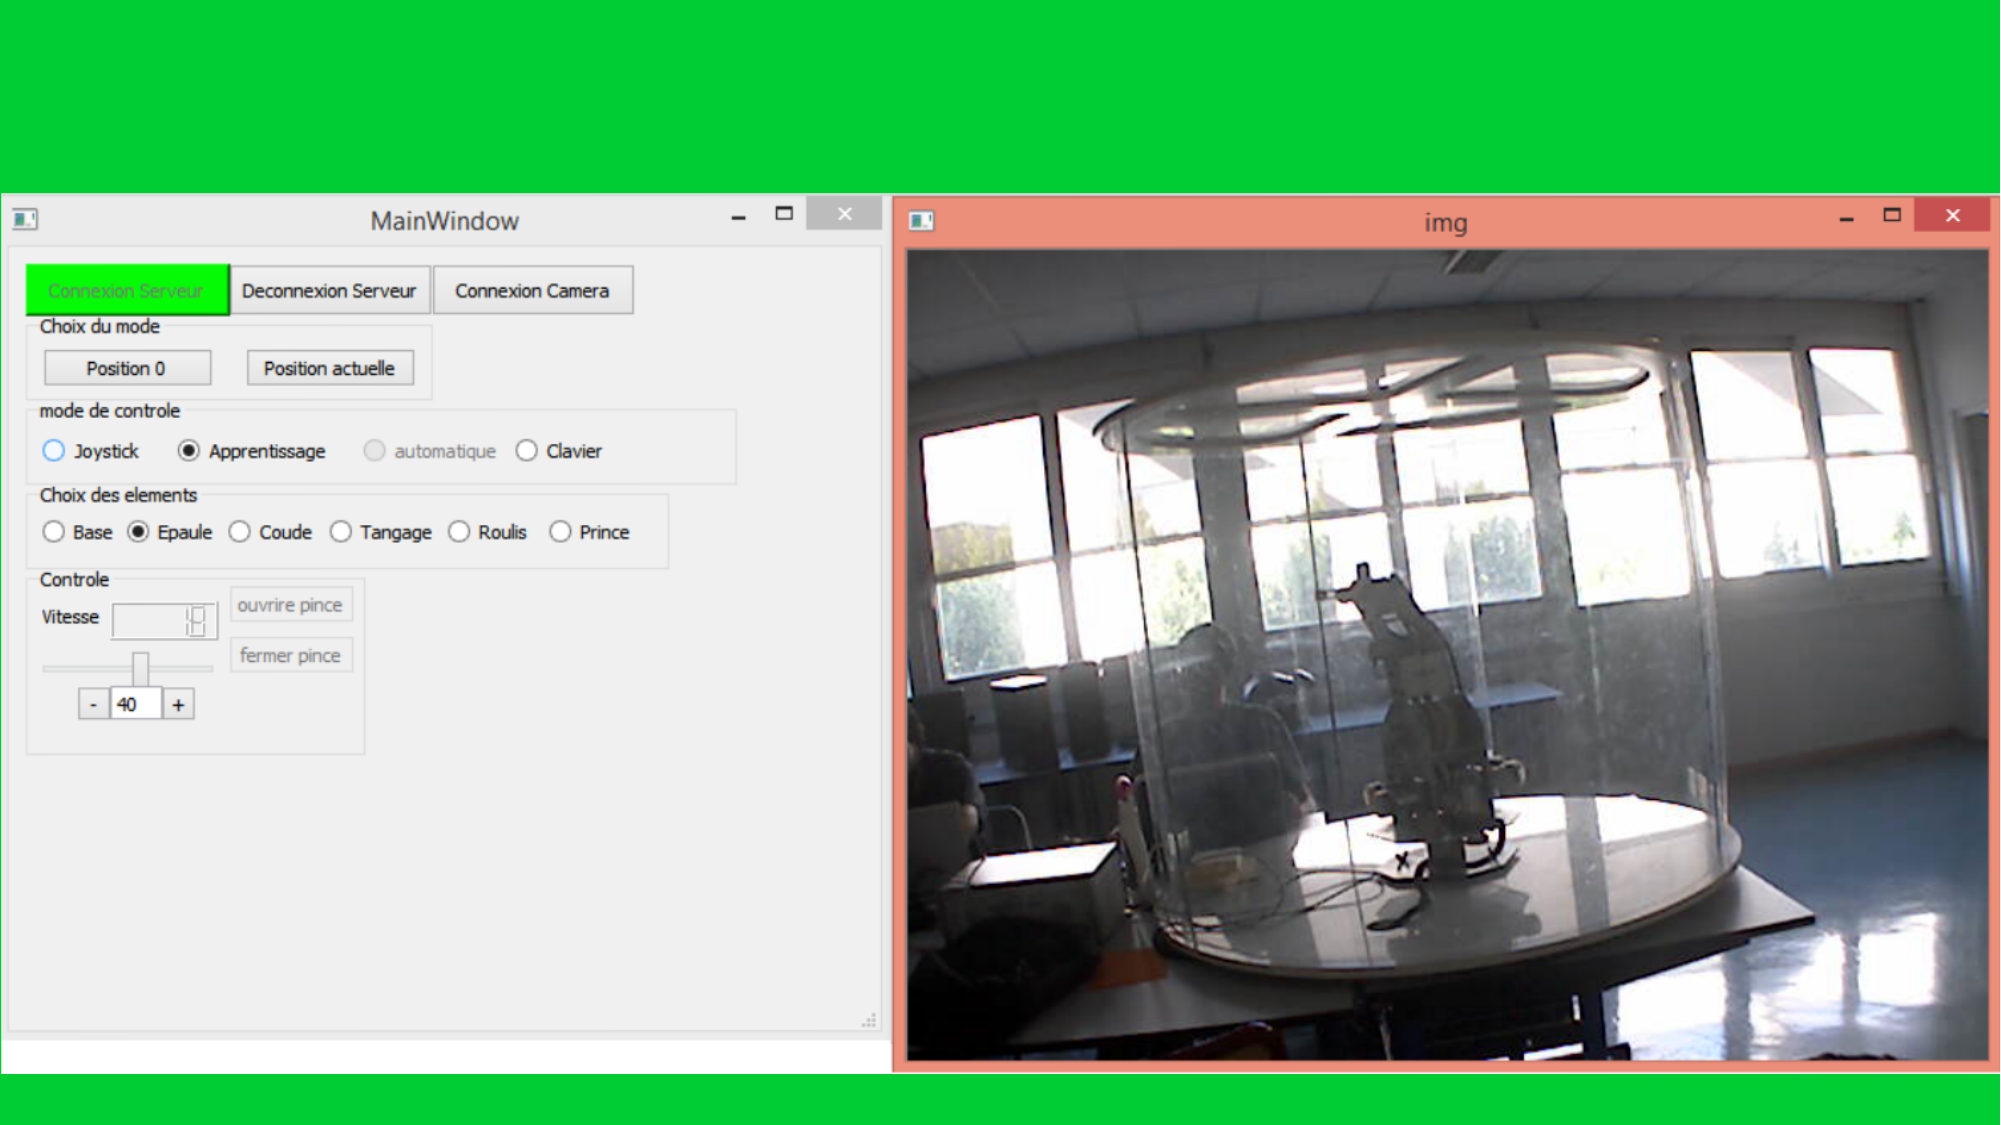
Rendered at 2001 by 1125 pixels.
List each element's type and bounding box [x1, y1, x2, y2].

picture [0, 192, 2001, 1074]
